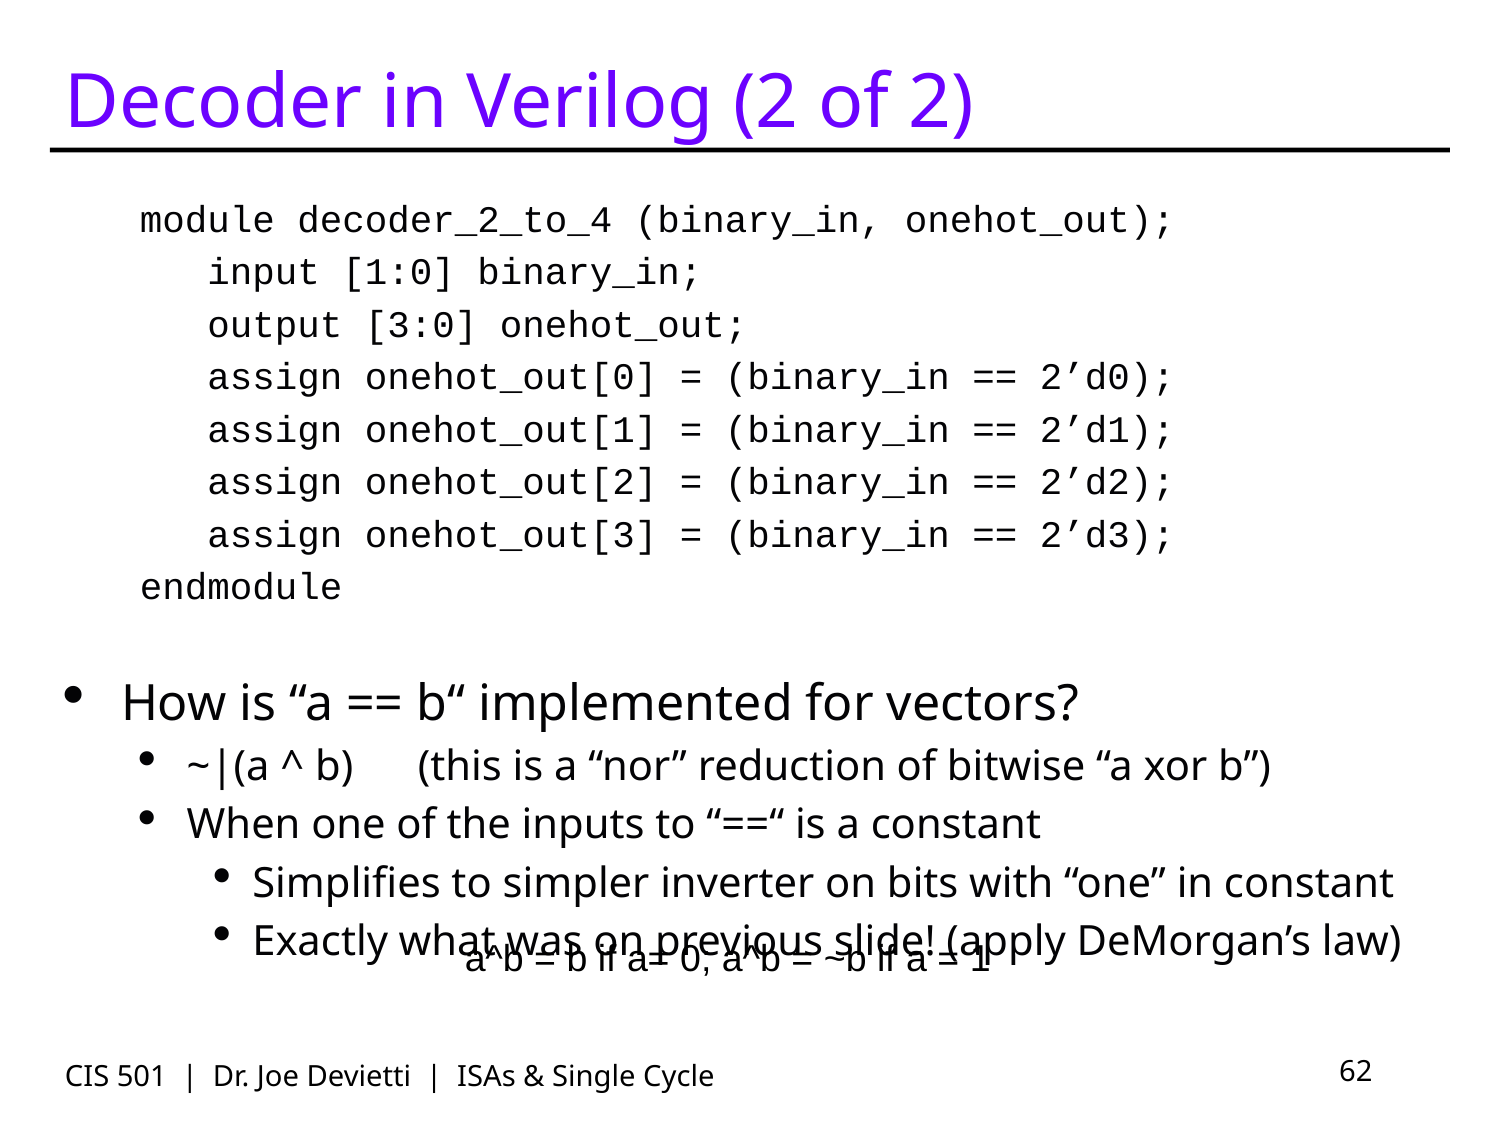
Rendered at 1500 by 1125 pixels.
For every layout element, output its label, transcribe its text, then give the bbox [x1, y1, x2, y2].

text_box module decoder_2_to_4 (binary_in, onehot_out); input [1:0] binary_in; output [3:0] onehot_out; assign onehot_out[0] = (binary_in == 2’d0); assign onehot_out[1] = (binary_in == 2’d1); assign onehot_out[2] = (binary_in == 2’d2); assign onehot_out[3] = (binary_in == 2’d3); endmodule How is “a == b“ implemented for vectors? ~|(a ^ b) (this is a “nor” reduction of bitwise “a xor b”) When one of the inputs to “==“ is a constant Simplifies to simpler inverter on bits with “one” in constant Exactly what was on previous slide! (apply DeMorgan’s law) [49, 187, 1500, 1025]
text_box CIS 501 | Dr. Joe Devietti | ISAs & Single Cycle [49, 1049, 988, 1100]
text_box a^b = b if a= 0; a^b = ~b if a = 1 [450, 930, 1261, 987]
text_box <number> [1074, 1049, 1388, 1100]
text_box Decoder in Verilog (2 of 2) [49, 37, 1375, 150]
